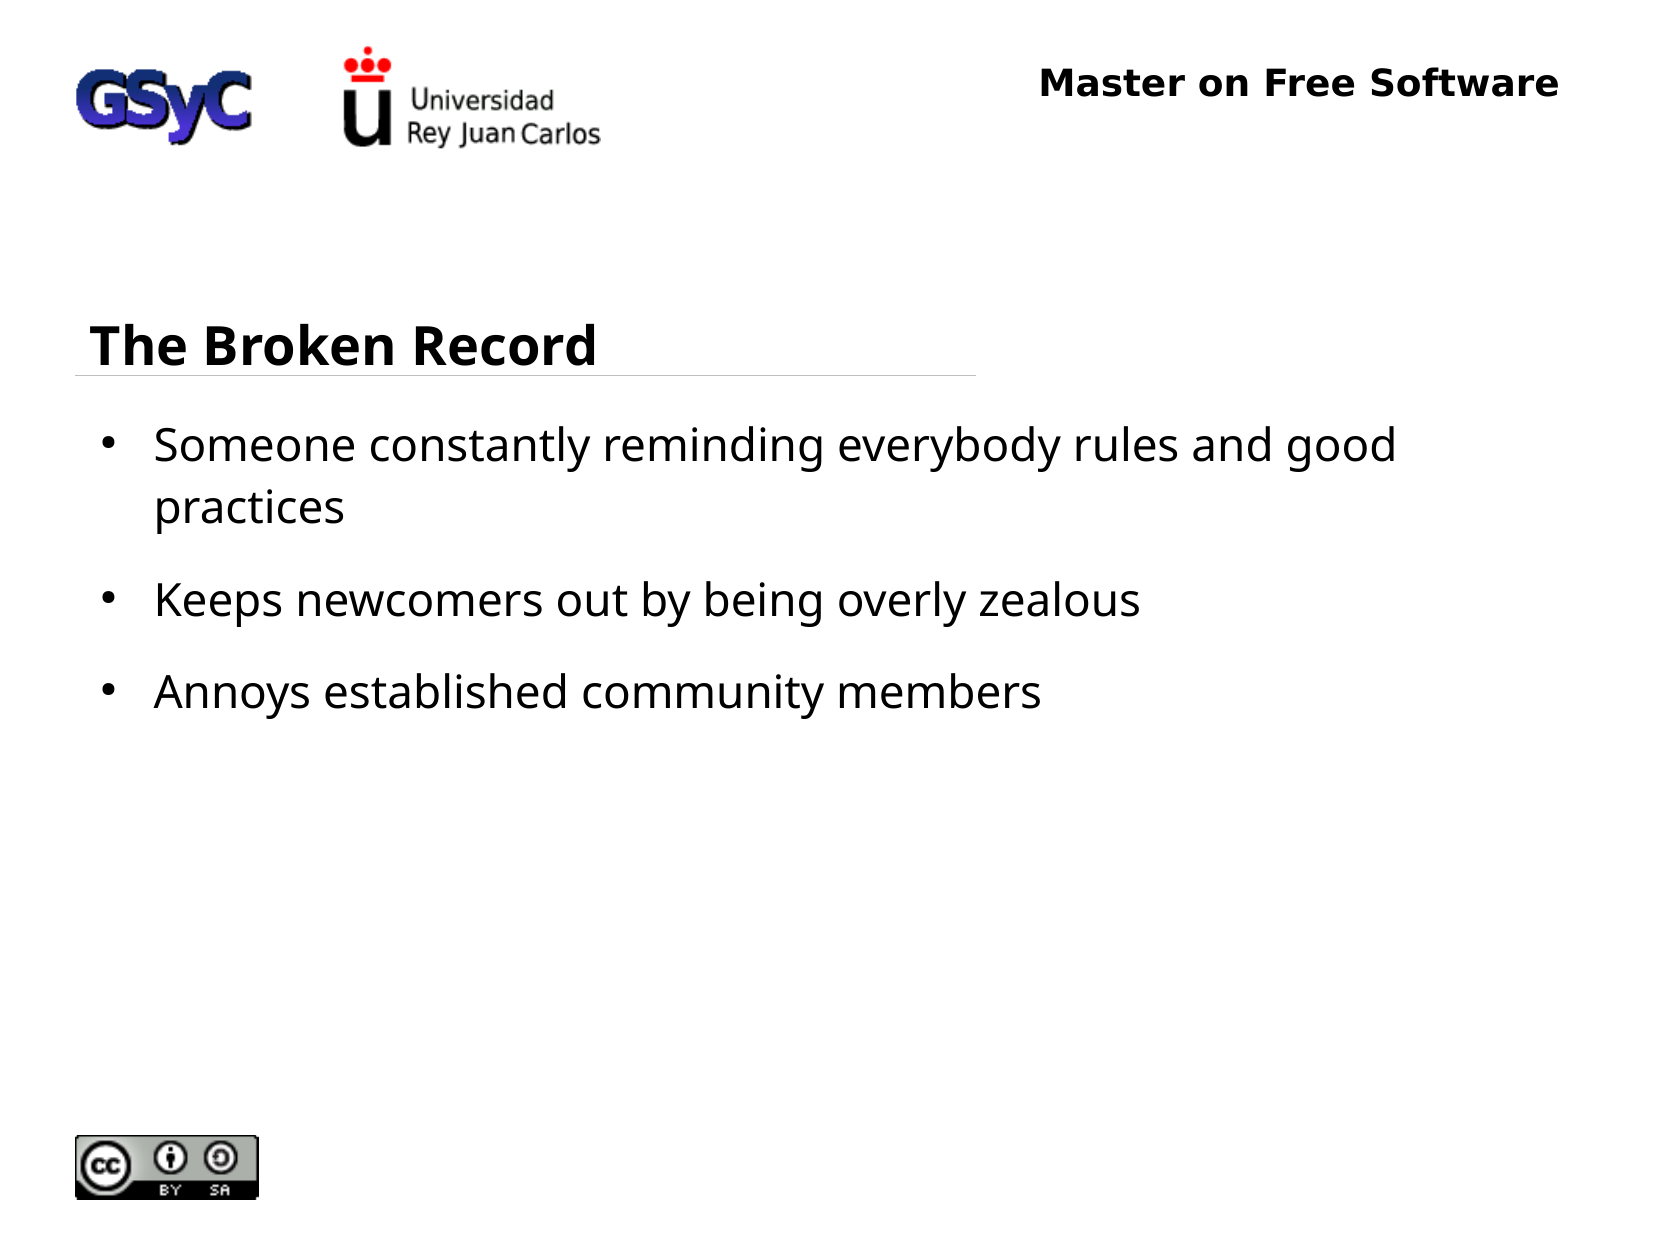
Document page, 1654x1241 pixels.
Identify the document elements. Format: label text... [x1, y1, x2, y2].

picture [75, 1163, 259, 1200]
picture [75, 46, 601, 150]
list Someone constantly reminding everybody rules and good practices Keeps newcomers out by being overly zealous Annoys established community members [82, 412, 1571, 1109]
text_box The Broken Record [75, 300, 1538, 381]
text_box [75, 412, 1576, 1163]
